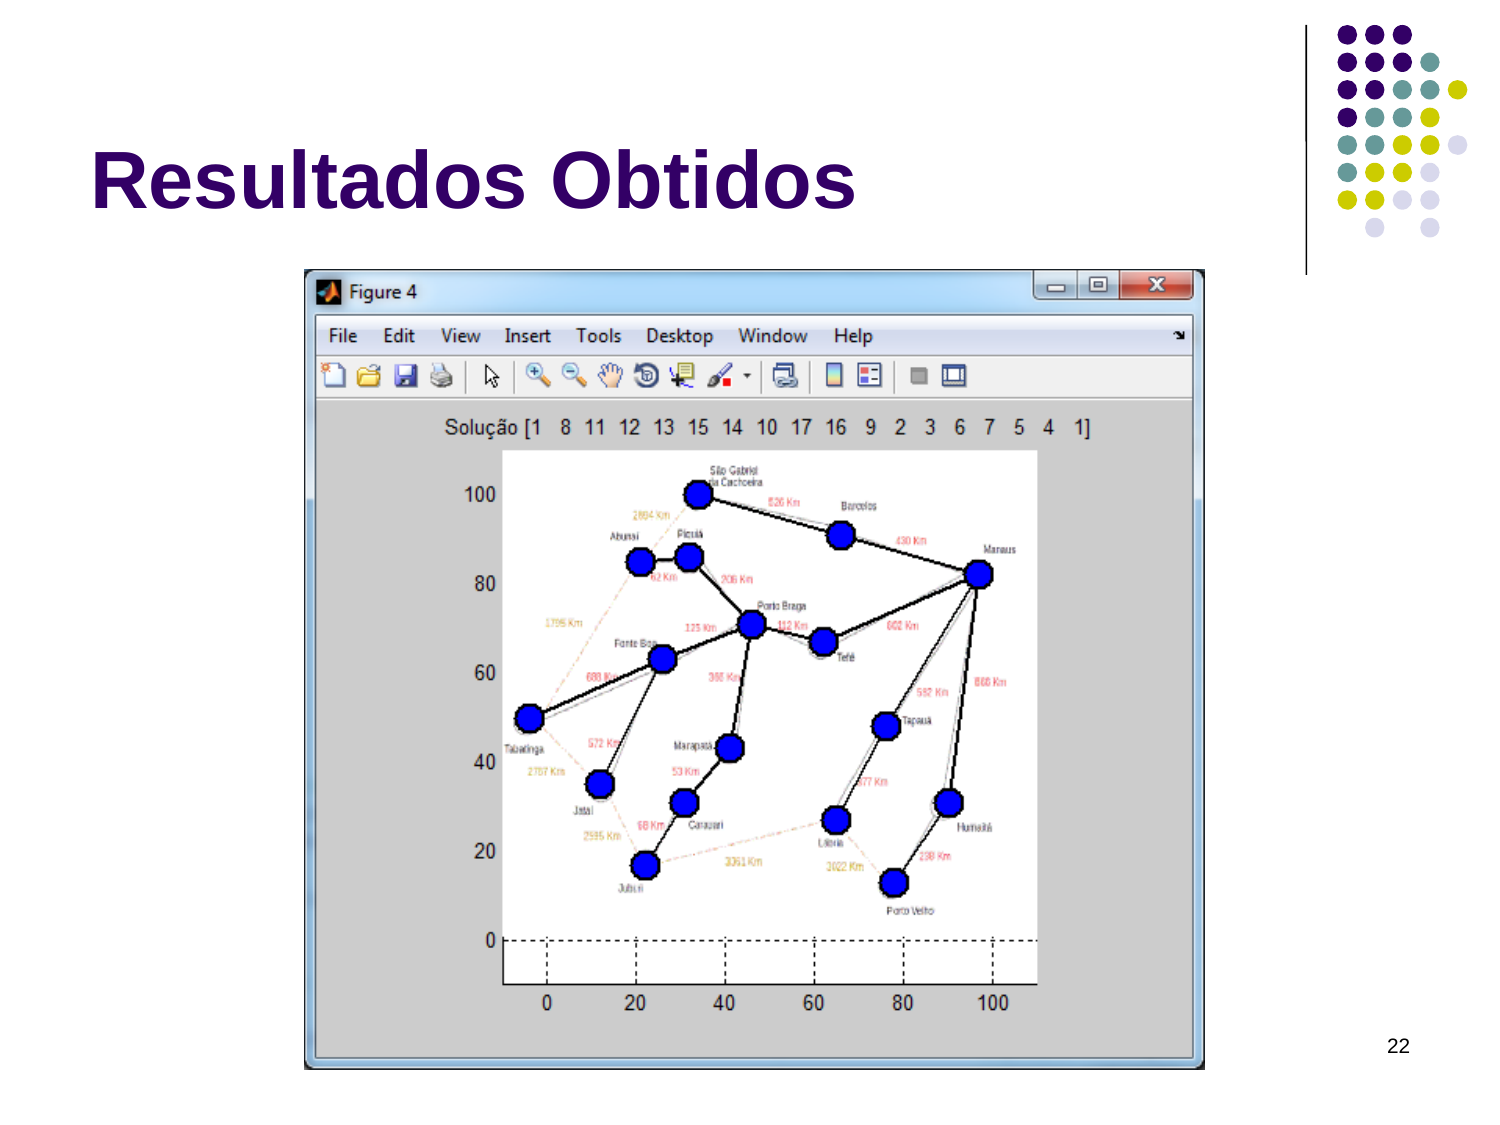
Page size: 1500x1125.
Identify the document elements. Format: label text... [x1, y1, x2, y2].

title Resultados Obtidos [75, 20, 1313, 233]
slide_number <número> [1074, 1025, 1425, 1100]
picture [304, 269, 1205, 1070]
